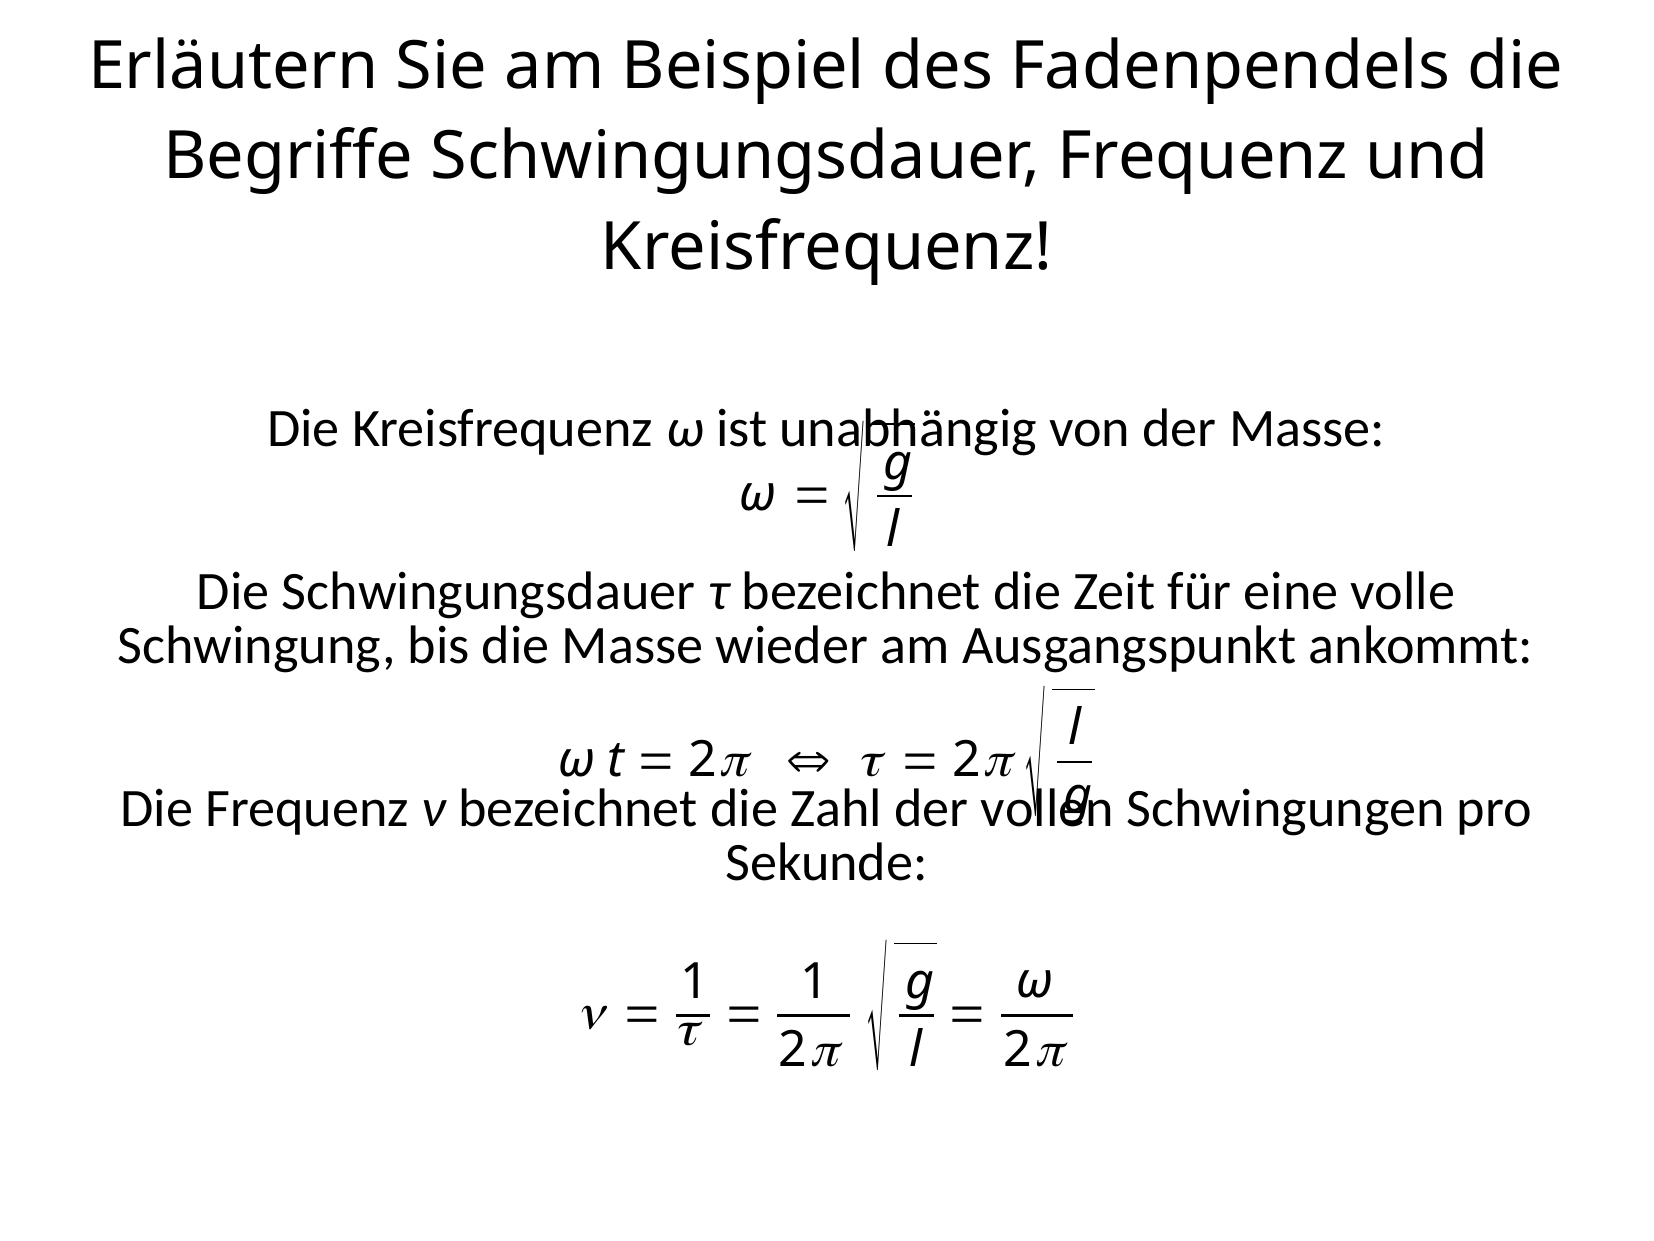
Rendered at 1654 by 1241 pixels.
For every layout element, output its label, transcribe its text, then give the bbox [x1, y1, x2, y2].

chart [733, 419, 921, 561]
subtitle Die Kreisfrequenz ω ist unabhängig von der Masse: Die Schwingungsdauer τ bezeichnet die Zeit für eine volle Schwingung, bis die Masse wieder am Ausgangspunkt ankommt: Die Frequenz ν bezeichnet die Zahl der vollen Schwingungen pro Sekunde: [82, 290, 1571, 1010]
chart [552, 685, 1101, 827]
title Erläutern Sie am Beispiel des Fadenpendels die Begriffe Schwingungsdauer, Frequenz und Kreisfrequenz! [82, 19, 1571, 287]
chart [571, 939, 1083, 1081]
